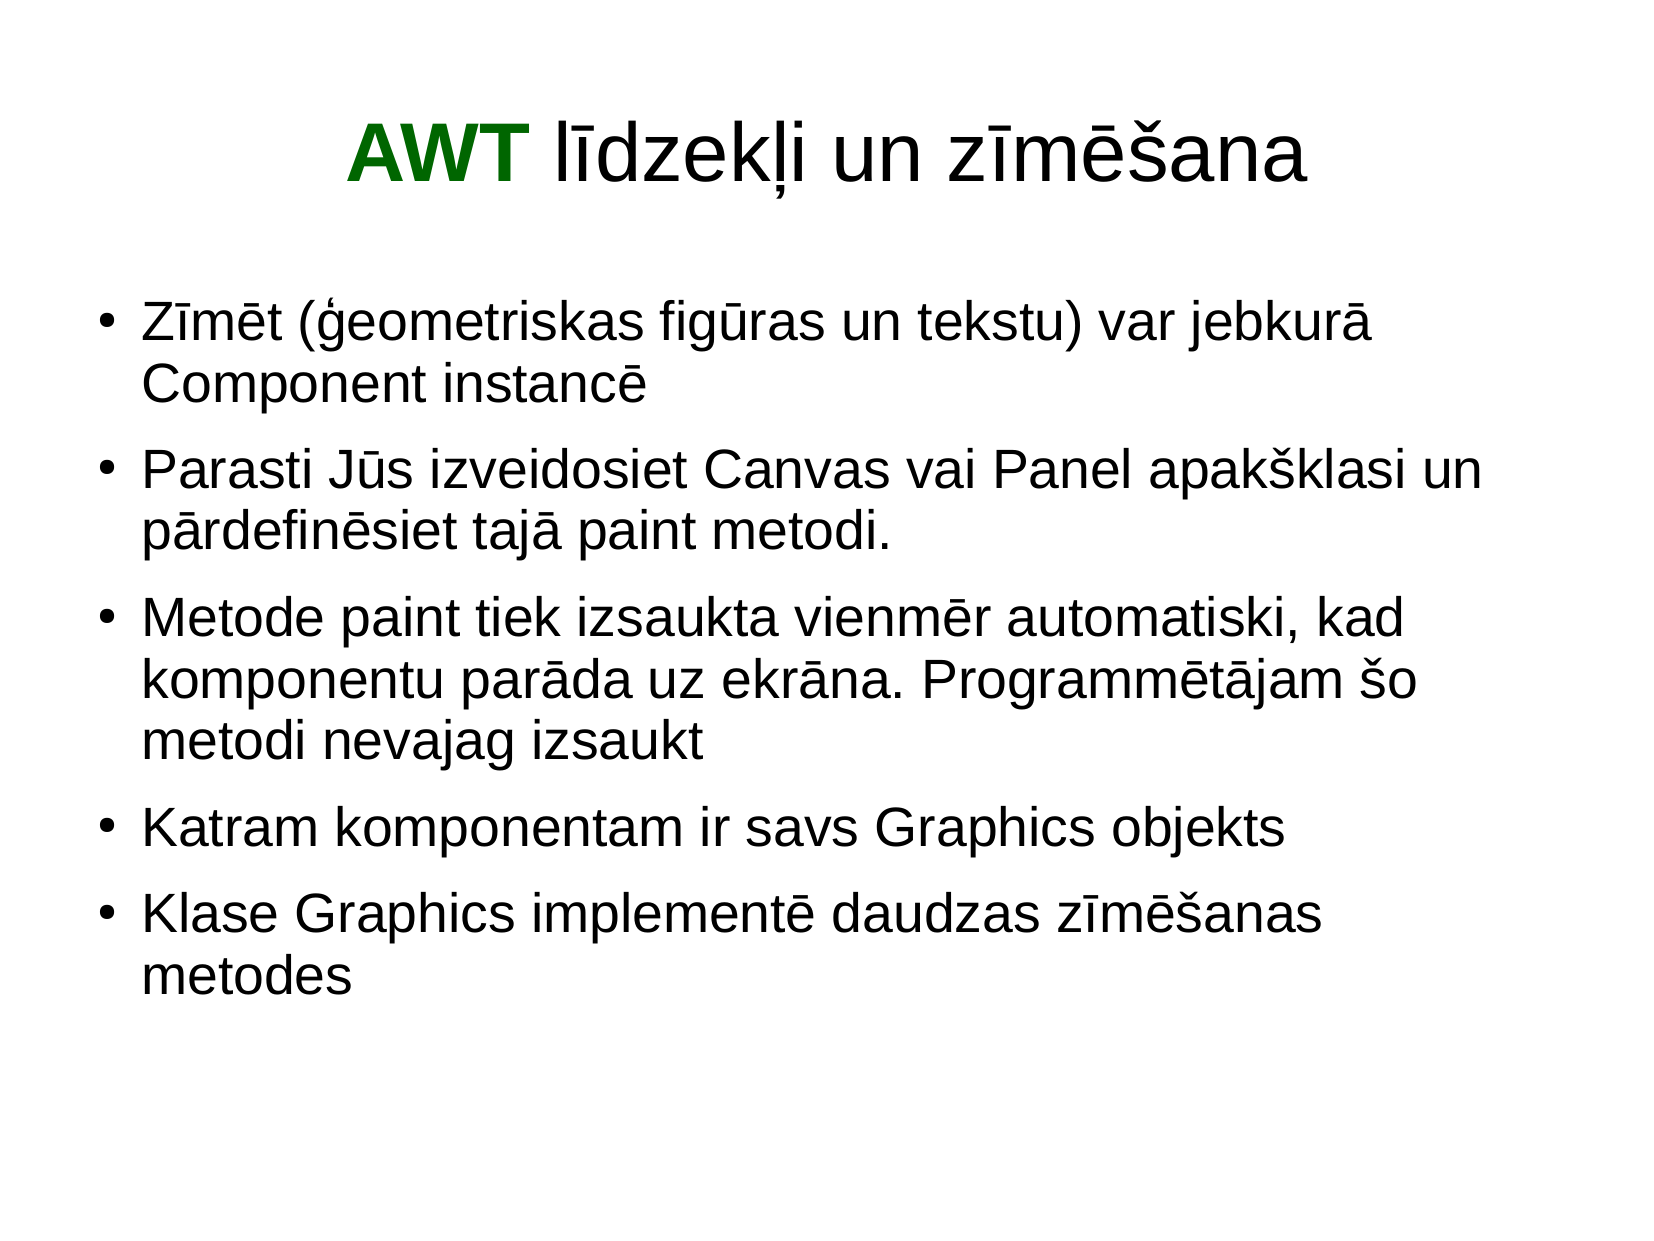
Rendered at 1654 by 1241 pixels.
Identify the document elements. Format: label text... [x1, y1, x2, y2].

list Zīmēt (ģeometriskas figūras un tekstu) var jebkurā Component instancē Parasti Jūs izveidosiet Canvas vai Panel apakšklasi un pārdefinēsiet tajā paint metodi. Metode paint tiek izsaukta vienmēr automatiski, kad komponentu parāda uz ekrāna. Programmētājam šo metodi nevajag izsaukt Katram komponentam ir savs Graphics objekts Klase Graphics implementē daudzas zīmēšanas metodes [82, 290, 1538, 1010]
title AWT līdzekļi un zīmēšana [82, 49, 1571, 257]
